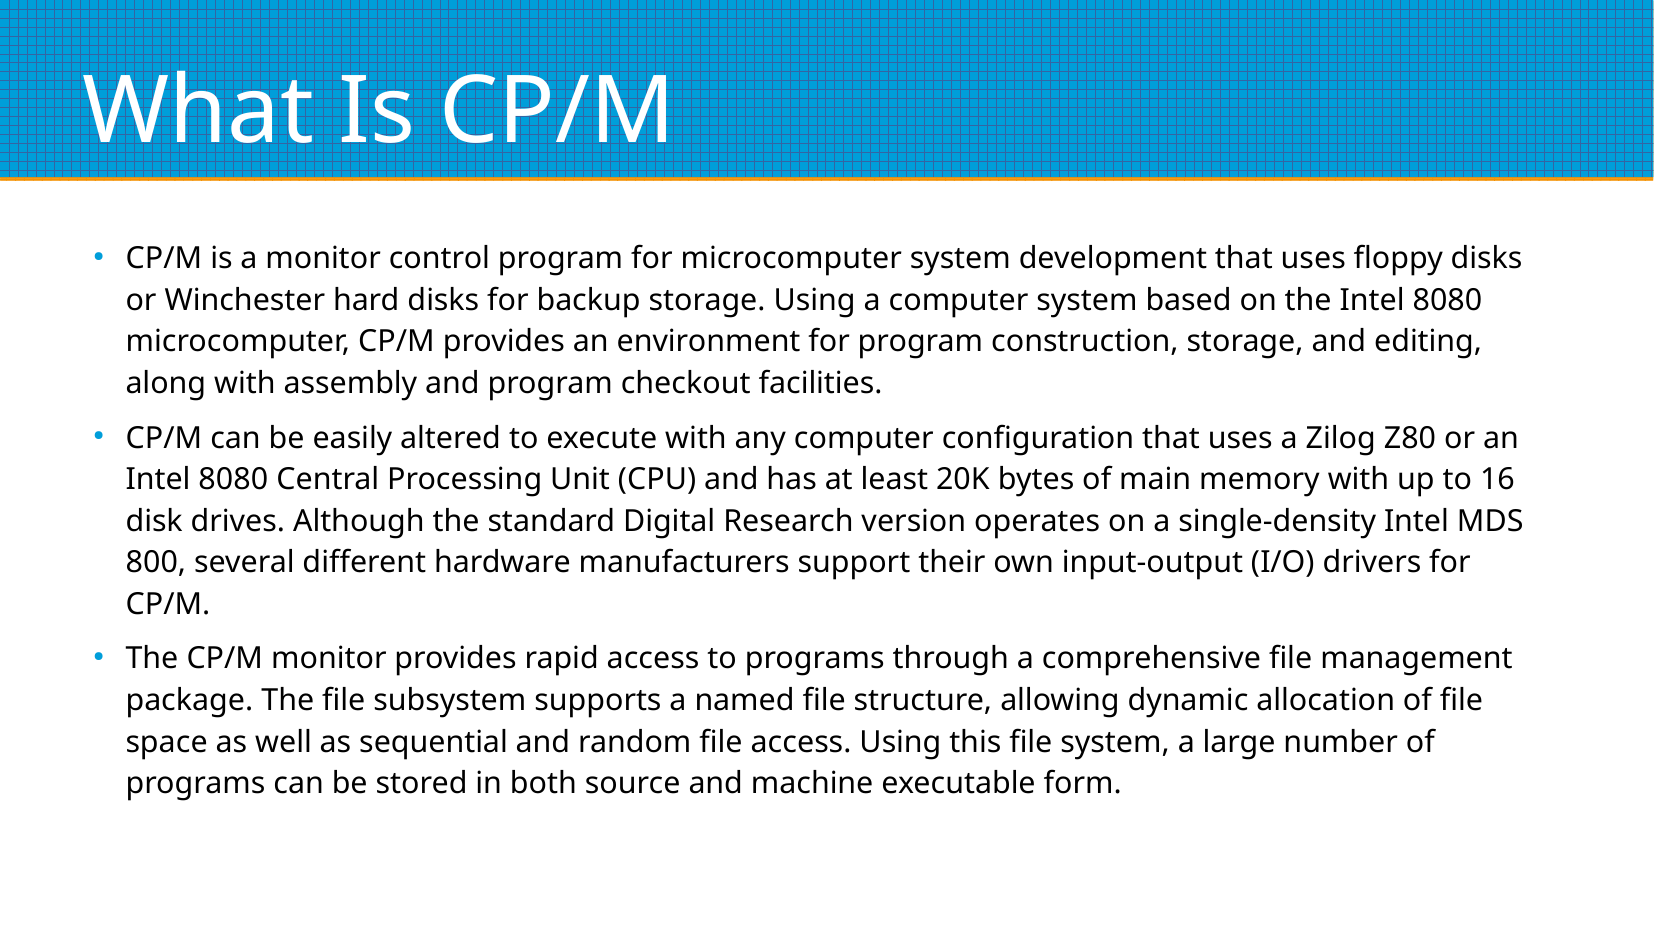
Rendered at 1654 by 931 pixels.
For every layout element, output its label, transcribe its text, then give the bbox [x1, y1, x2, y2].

title What Is CP/M [82, 14, 1571, 171]
list CP/M is a monitor control program for microcomputer system development that uses floppy disks or Winchester hard disks for backup storage. Using a computer system based on the Intel 8080 microcomputer, CP/M provides an environment for program construction, storage, and editing, along with assembly and program checkout facilities. CP/M can be easily altered to execute with any computer configuration that uses a Zilog Z80 or an Intel 8080 Central Processing Unit (CPU) and has at least 20K bytes of main memory with up to 16 disk drives. Although the standard Digital Research version operates on a single-density Intel MDS 800, several different hardware manufacturers support their own input-output (I/O) drivers for CP/M. The CP/M monitor provides rapid access to programs through a comprehensive file management package. The file subsystem supports a named file structure, allowing dynamic allocation of file space as well as sequential and random file access. Using this file system, a large number of programs can be stored in both source and machine executable form. [82, 236, 1563, 811]
